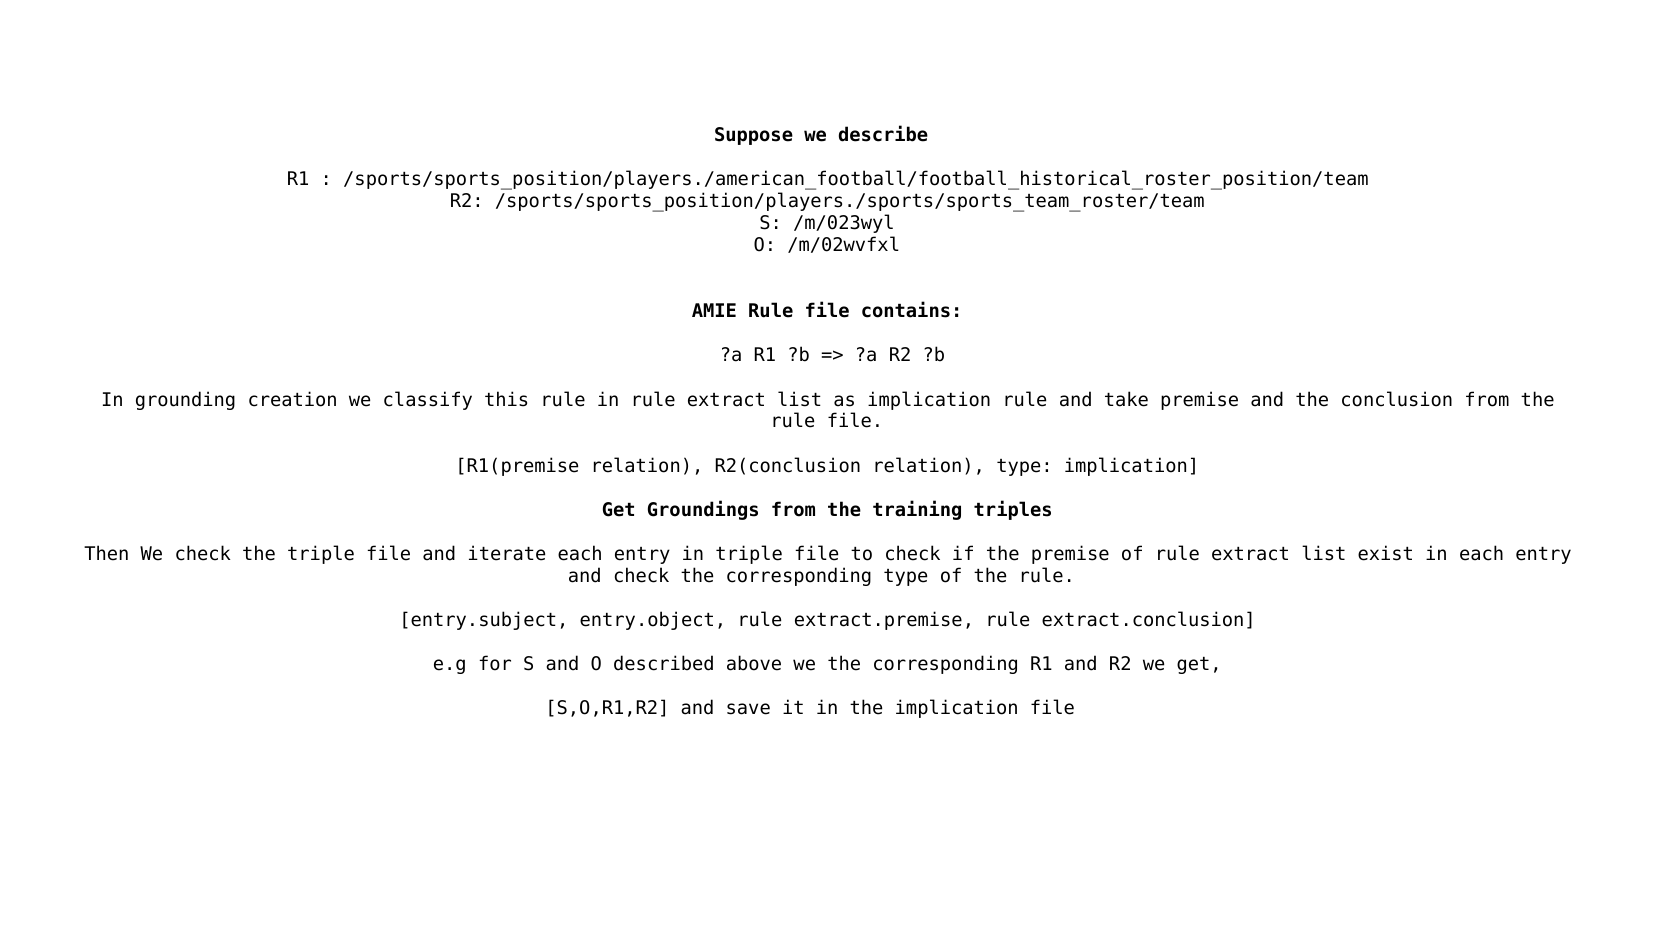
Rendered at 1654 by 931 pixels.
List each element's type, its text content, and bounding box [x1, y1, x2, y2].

subtitle Suppose we describe R1 : /sports/sports_position/players./american_football/football_historical_roster_position/team R2: /sports/sports_position/players./sports/sports_team_roster/team S: /m/023wyl O: /m/02wvfxl AMIE Rule file contains: ?a R1 ?b => ?a R2 ?b In grounding creation we classify this rule in rule extract list as implication rule and take premise and the conclusion from the rule file. [R1(premise relation), R2(conclusion relation), type: implication] Get Groundings from the training triples Then We check the triple file and iterate each entry in triple file to check if the premise of rule extract list exist in each entry and check the corresponding type of the rule. [entry.subject, entry.object, rule extract.premise, rule extract.conclusion] e.g for S and O described above we the corresponding R1 and R2 we get, [S,O,R1,R2] and save it in the implication file [82, 124, 1571, 852]
